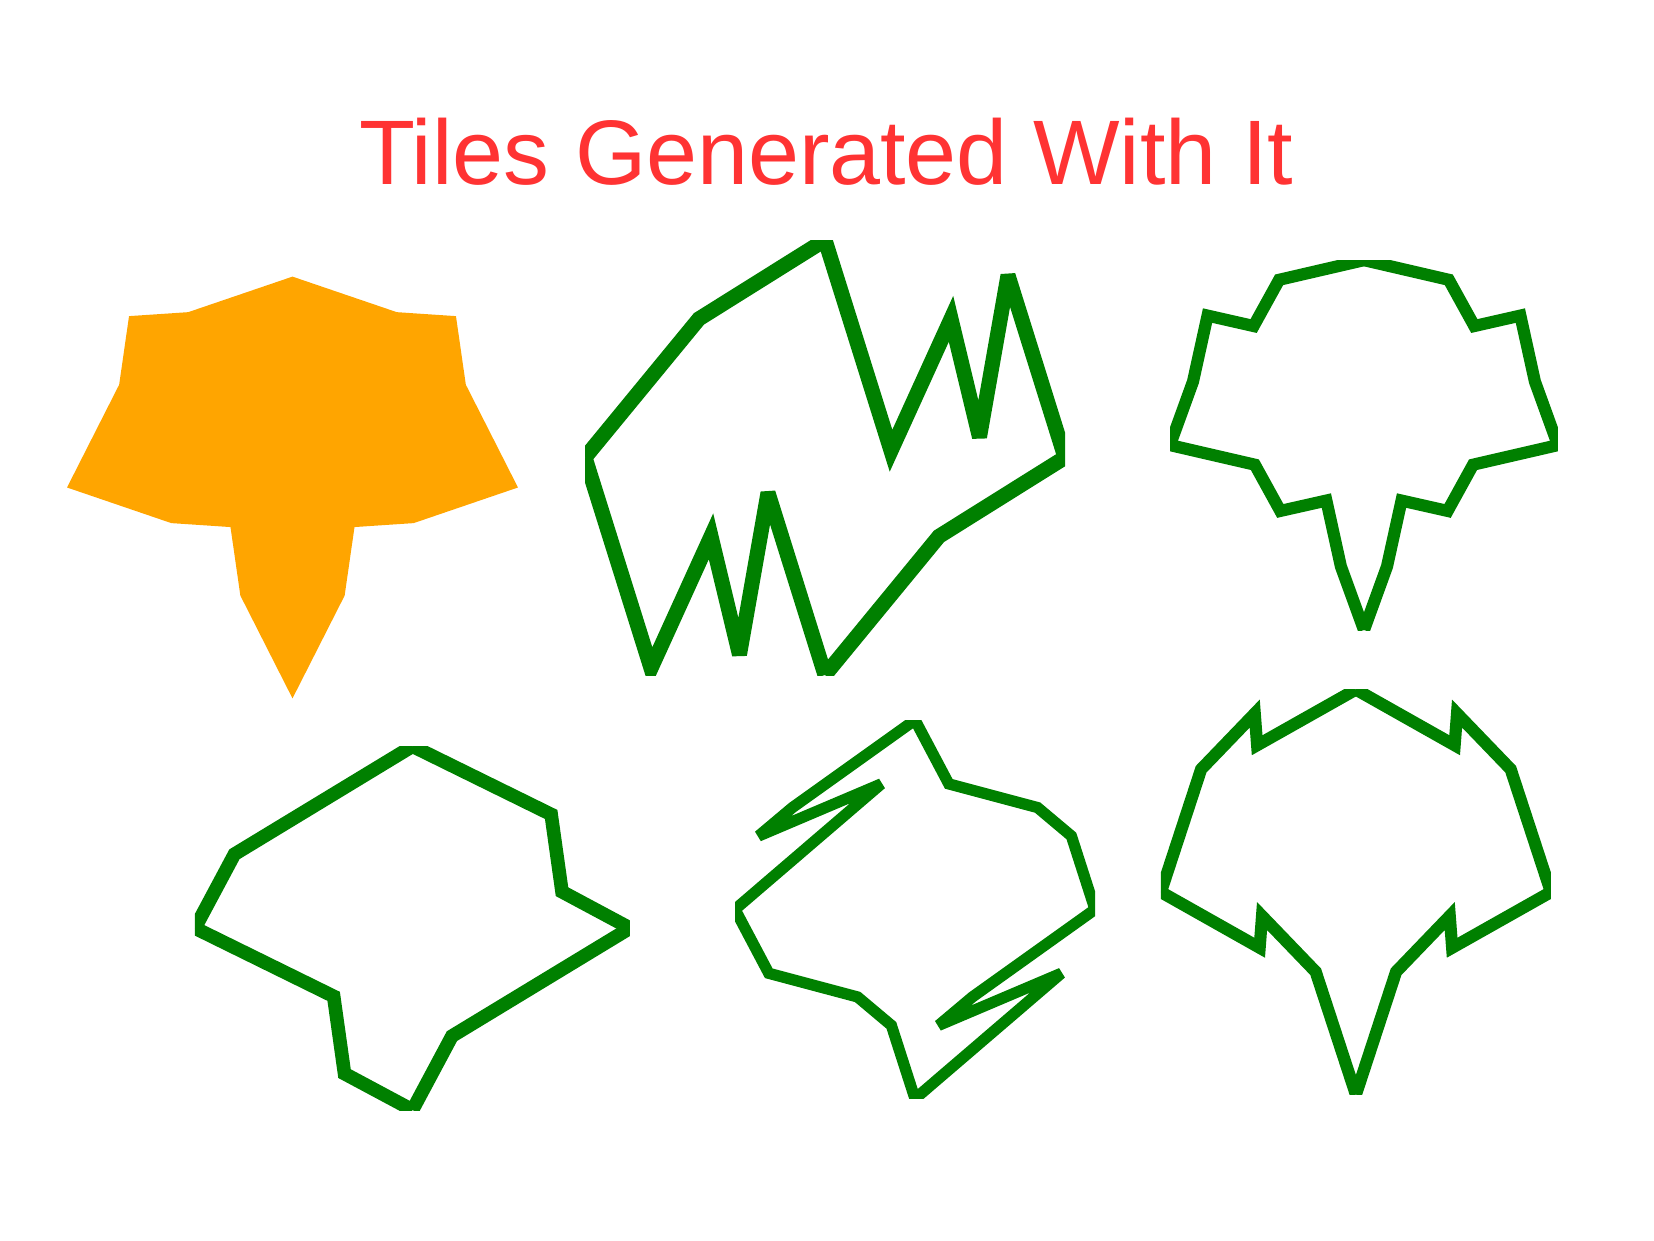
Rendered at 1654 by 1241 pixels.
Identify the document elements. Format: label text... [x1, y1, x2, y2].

picture [1160, 689, 1551, 1095]
picture [60, 270, 526, 706]
title Tiles Generated With It [82, 49, 1571, 257]
picture [195, 746, 631, 1111]
picture [585, 240, 1066, 676]
picture [1170, 260, 1558, 631]
picture [735, 720, 1096, 1099]
